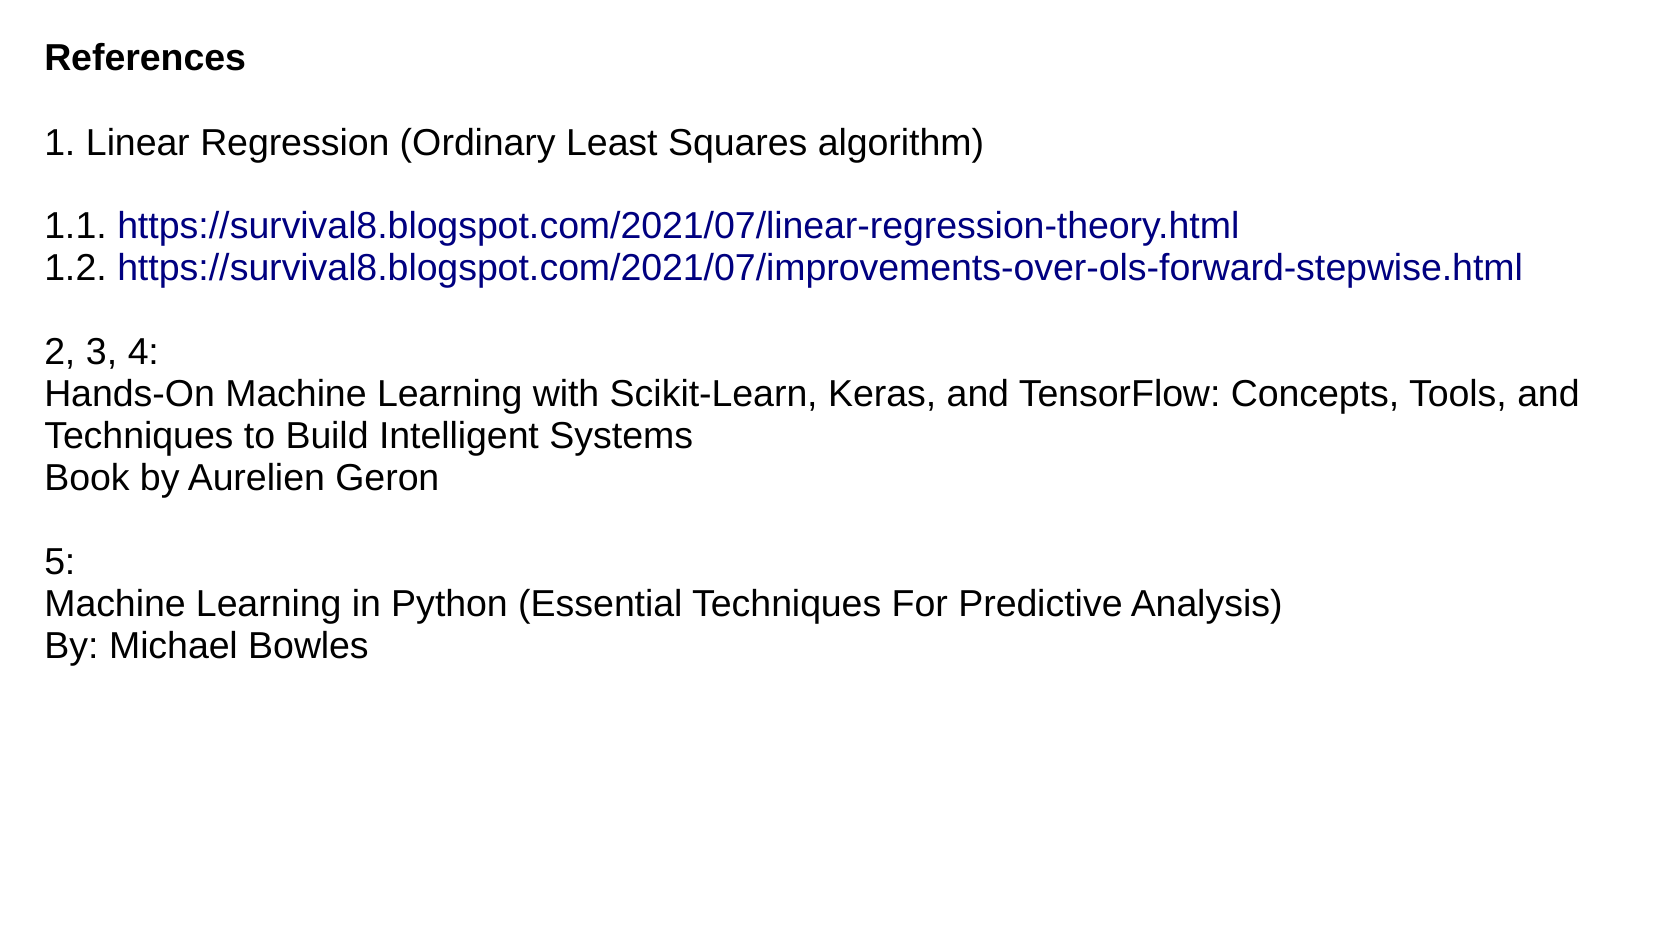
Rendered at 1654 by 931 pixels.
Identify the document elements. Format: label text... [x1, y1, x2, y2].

text_box References 1. Linear Regression (Ordinary Least Squares algorithm) 1.1. https://survival8.blogspot.com/2021/07/linear-regression-theory.html 1.2. https://survival8.blogspot.com/2021/07/improvements-over-ols-forward-stepwise.html 2, 3, 4: Hands-On Machine Learning with Scikit-Learn, Keras, and TensorFlow: Concepts, Tools, and Techniques to Build Intelligent Systems Book by Aurelien Geron 5: Machine Learning in Python (Essential Techniques For Predictive Analysis) By: Michael Bowles [29, 29, 1625, 675]
